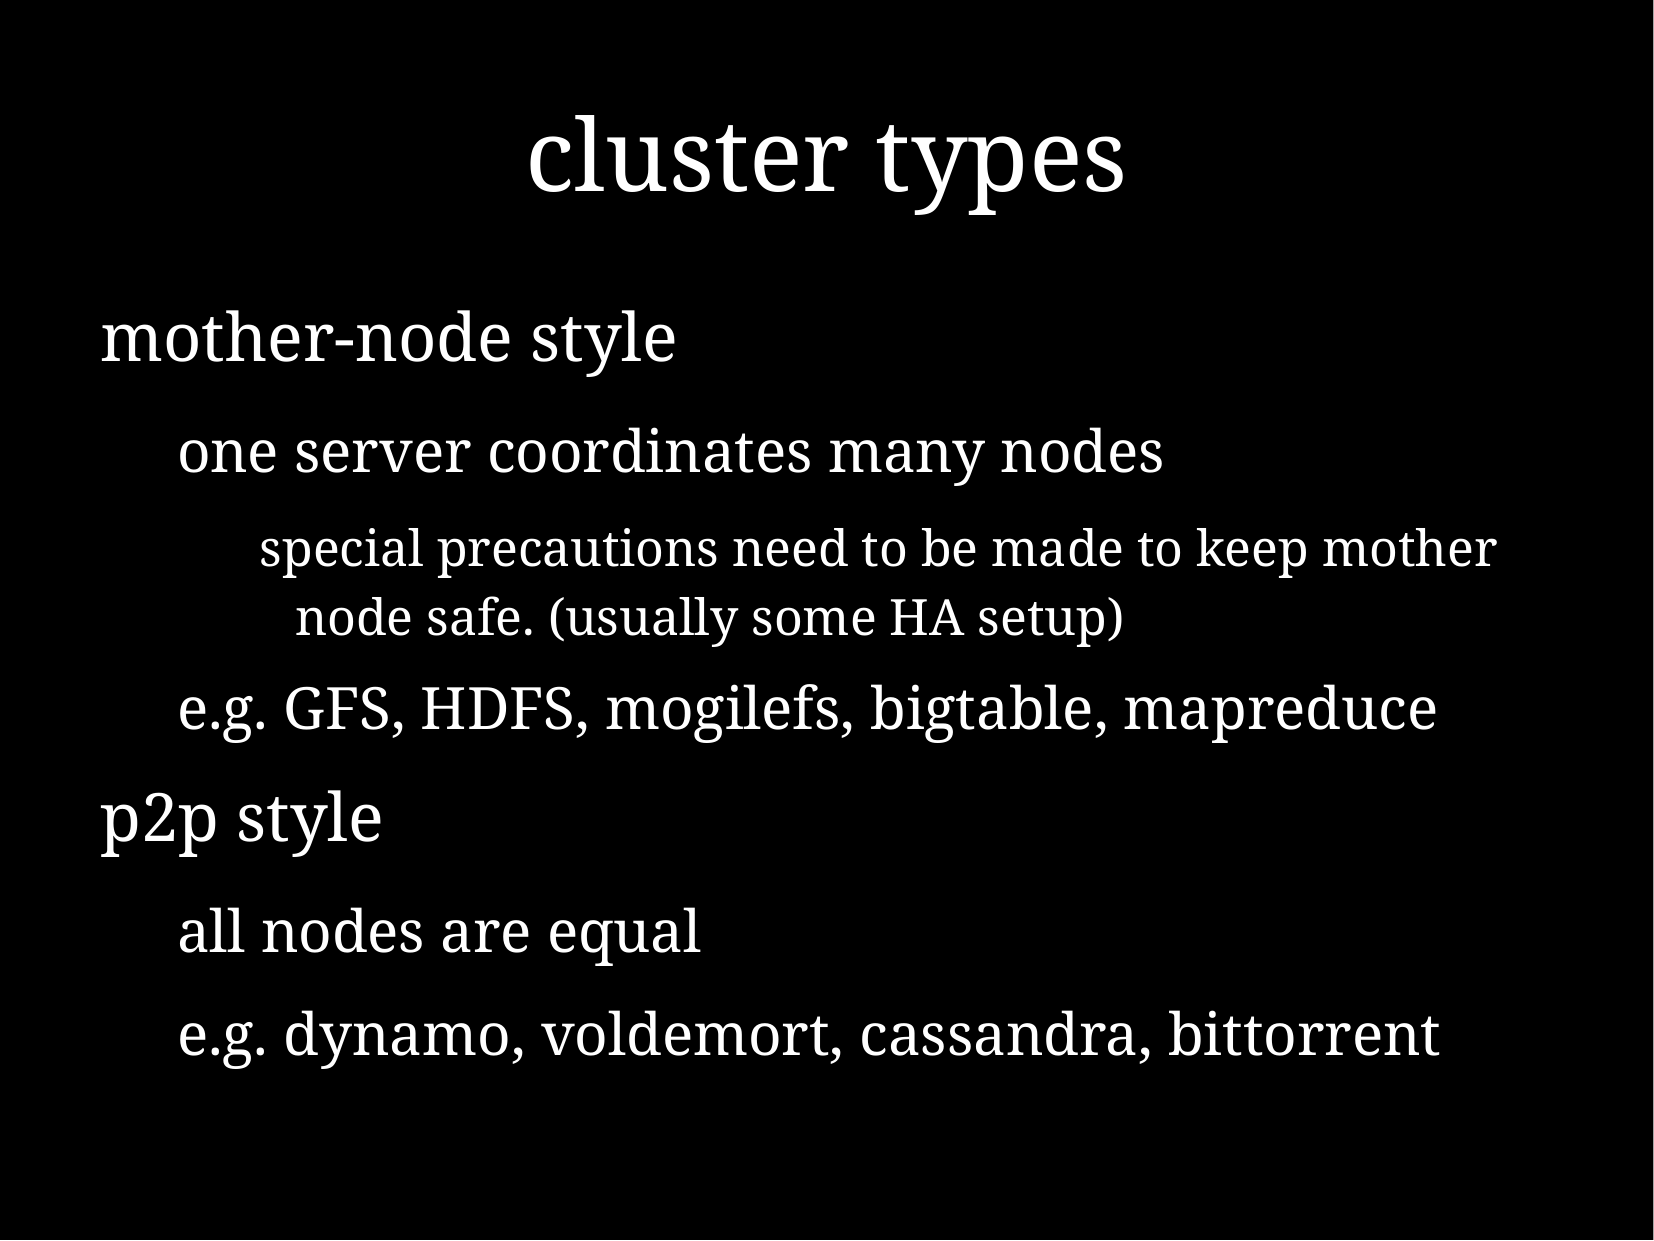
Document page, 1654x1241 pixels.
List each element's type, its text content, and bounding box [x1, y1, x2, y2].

title cluster types [82, 49, 1571, 257]
list mother-node style one server coordinates many nodes special precautions need to be made to keep mother node safe. (usually some HA setup) e.g. GFS, HDFS, mogilefs, bigtable, mapreduce p2p style all nodes are equal e.g. dynamo, voldemort, cassandra, bittorrent [82, 290, 1571, 1094]
